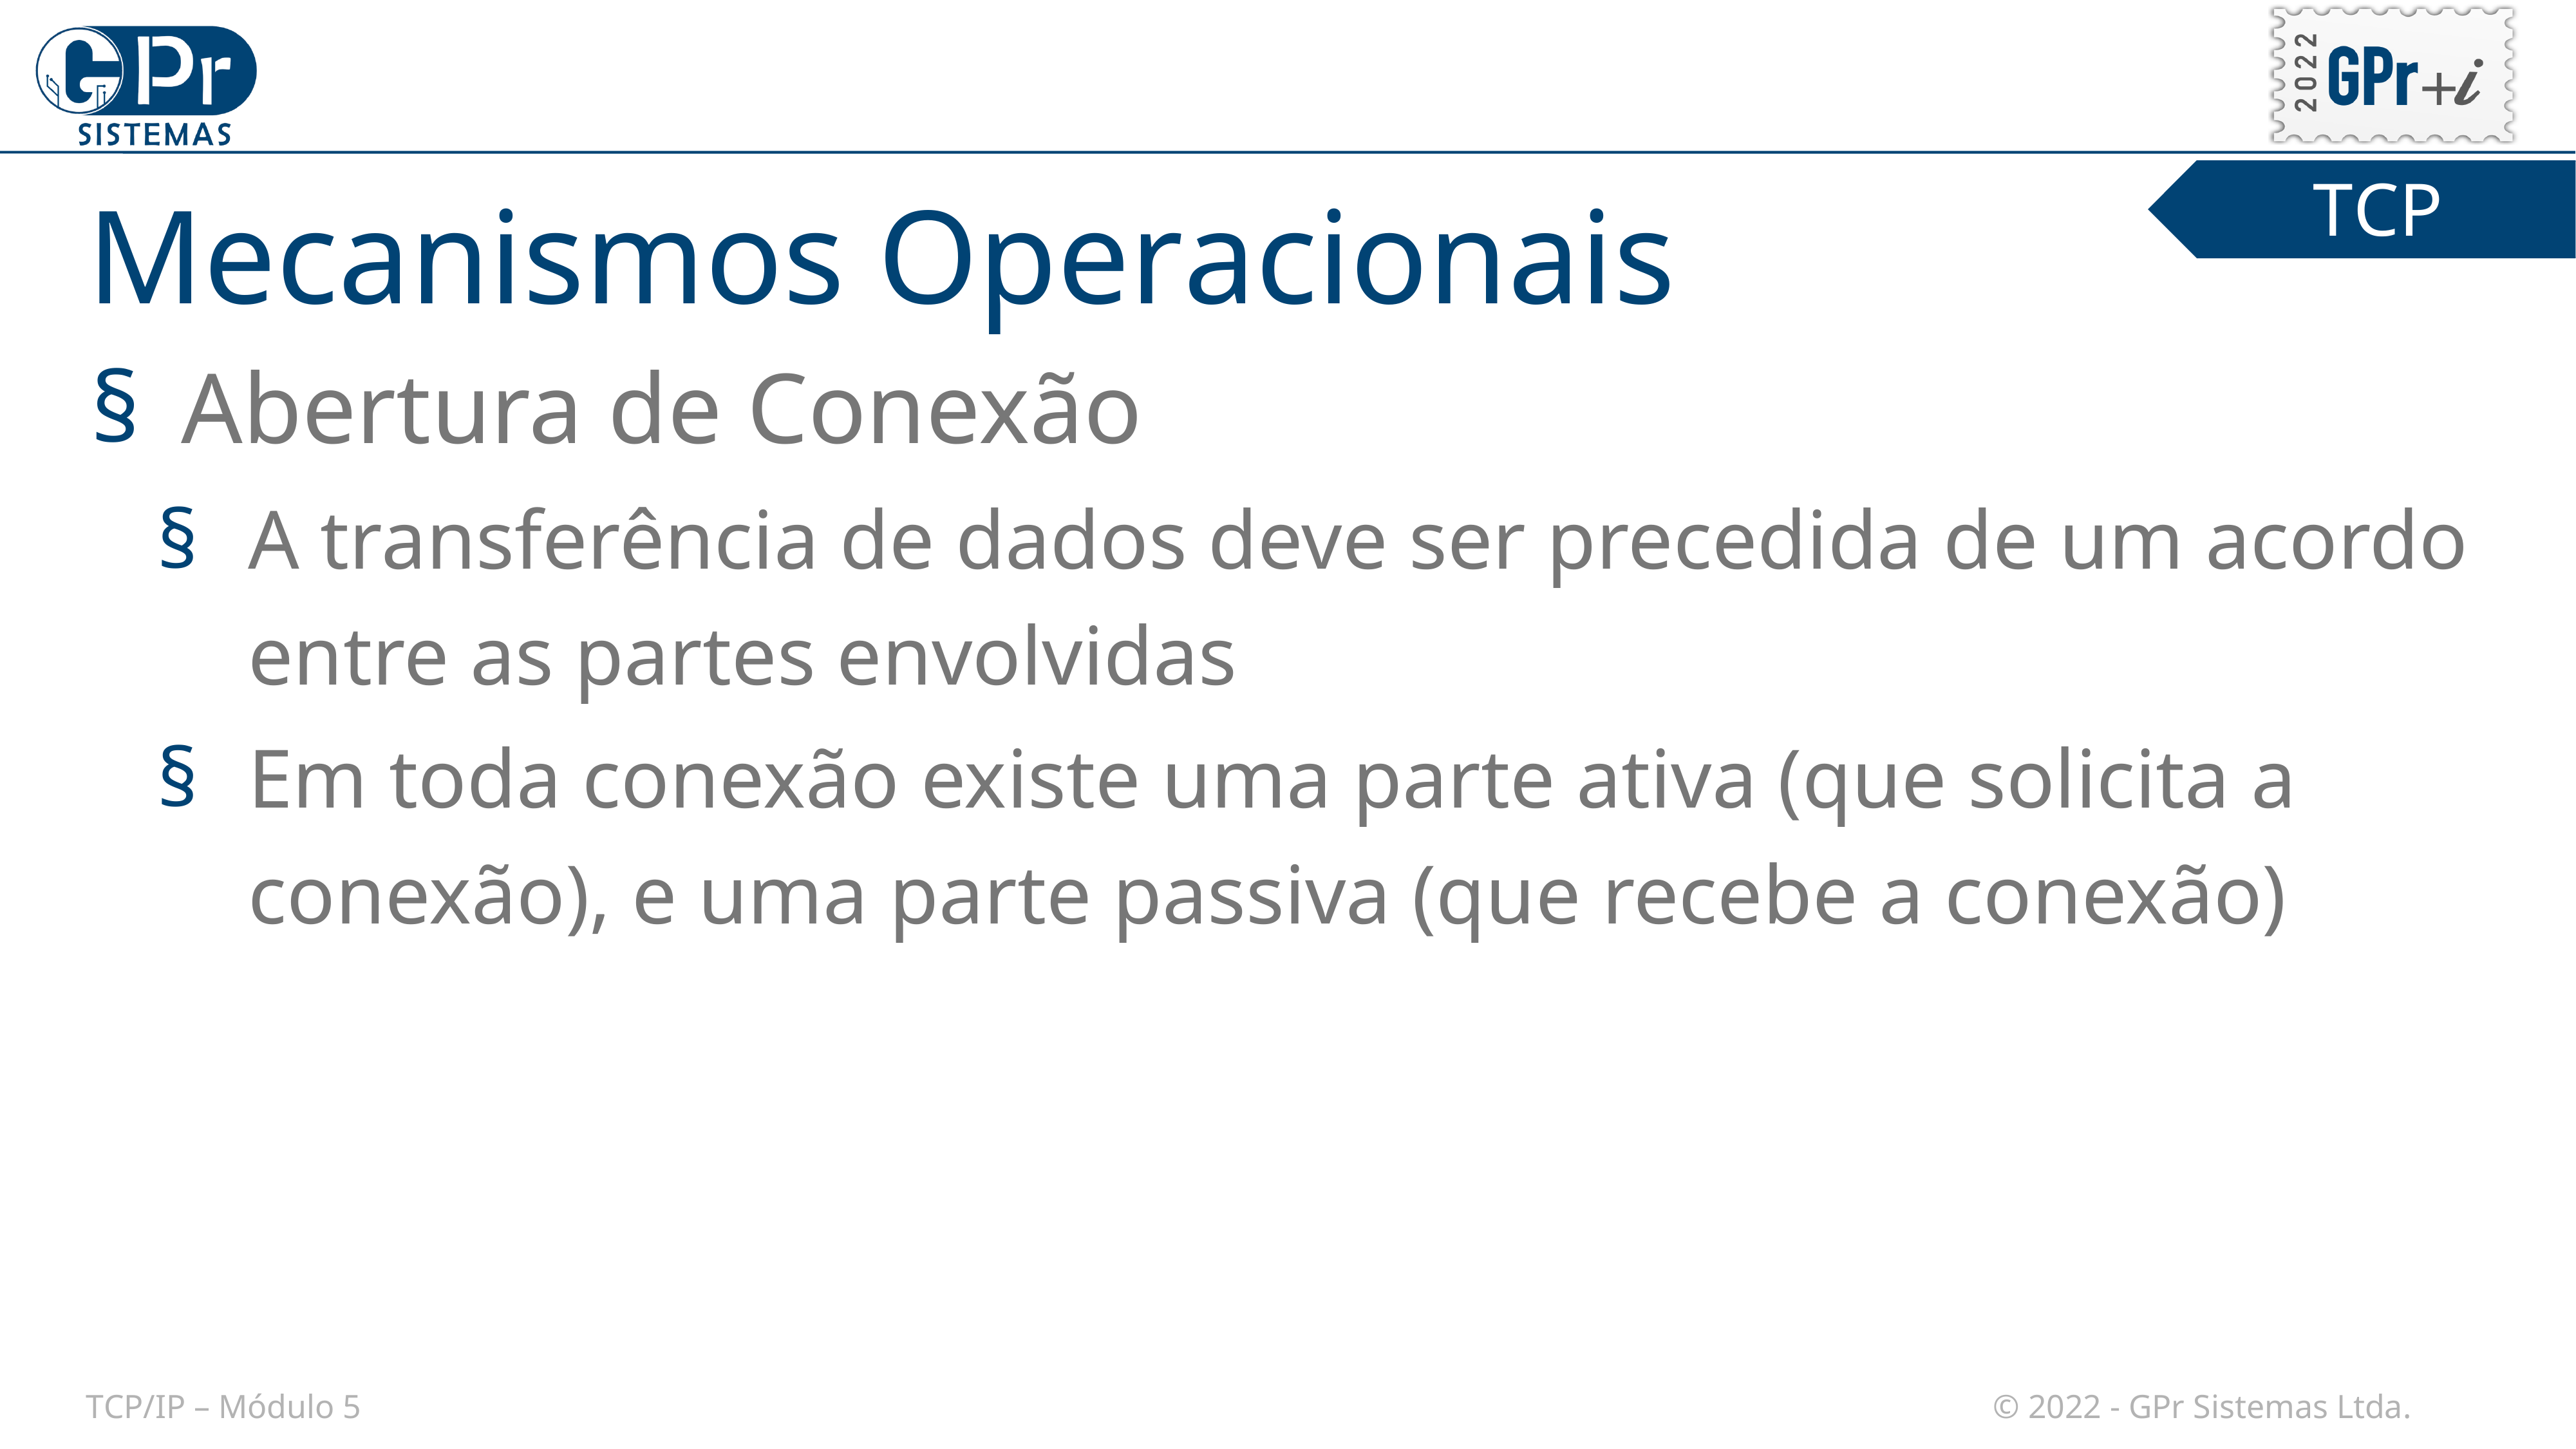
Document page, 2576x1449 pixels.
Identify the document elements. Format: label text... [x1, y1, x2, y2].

text_box [2148, 160, 2576, 258]
list Mecanismos Operacionais [81, 169, 2496, 343]
list Abertura de Conexão A transferência de dados deve ser precedida de um acordo entre as partes envolvidas Em toda conexão existe uma parte ativa (que solicita a conexão), e uma parte passiva (que recebe a conexão) [80, 319, 2496, 1382]
text_box TCP [2219, 157, 2537, 256]
picture [34, 26, 257, 147]
picture [2268, 4, 2519, 145]
